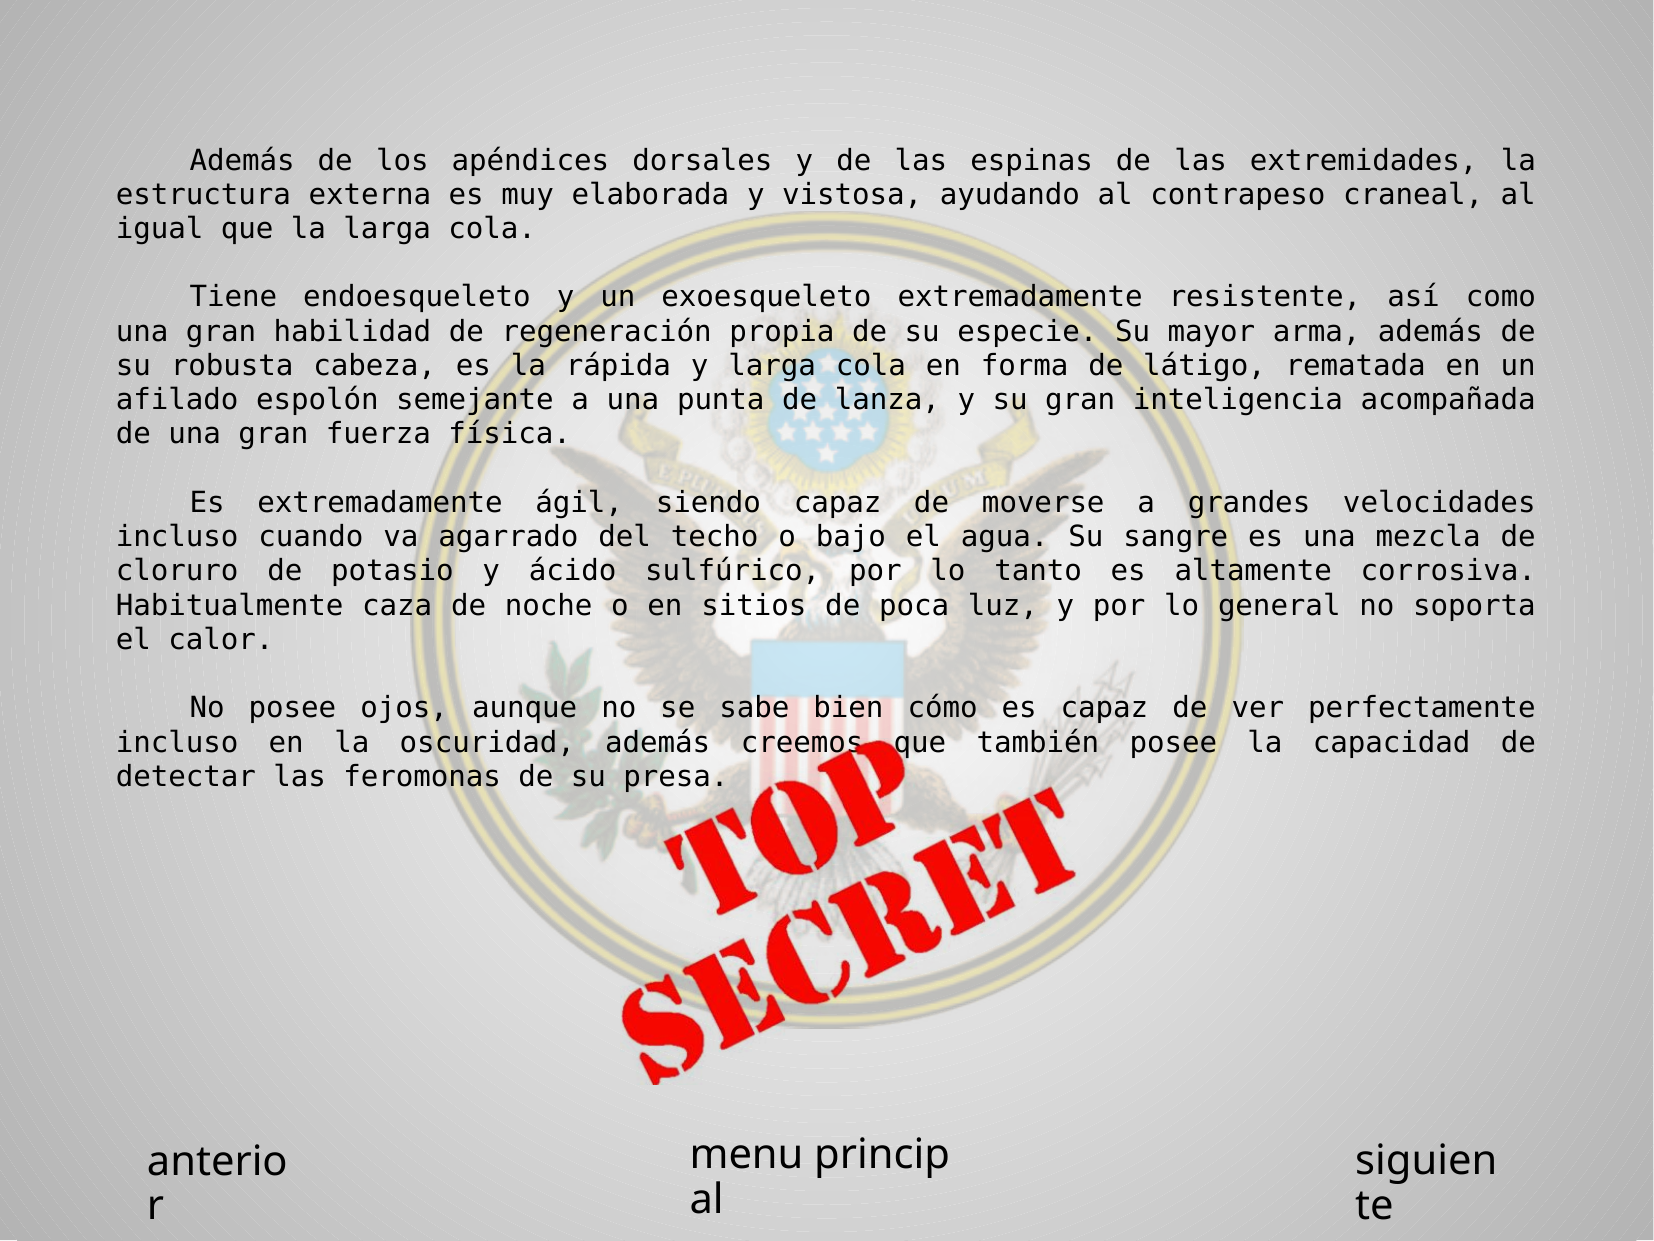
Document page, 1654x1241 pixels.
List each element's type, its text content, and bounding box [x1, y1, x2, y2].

text_box Además de los apéndices dorsales y de las espinas de las extremidades, la estructura externa es muy elaborada y vistosa, ayudando al contrapeso craneal, al igual que la larga cola. Tiene endoesqueleto y un exoesqueleto extremadamente resistente, así como una gran habilidad de regeneración propia de su especie. Su mayor arma, además de su robusta cabeza, es la rápida y larga cola en forma de látigo, rematada en un afilado espolón semejante a una punta de lanza, y su gran inteligencia acompañada de una gran fuerza física. Es extremadamente ágil, siendo capaz de moverse a grandes velocidades incluso cuando va agarrado del techo o bajo el agua. Su sangre es una mezcla de cloruro de potasio y ácido sulfúrico, por lo tanto es altamente corrosiva. Habitualmente caza de noche o en sitios de poca luz, y por lo general no soporta el calor. No posee ojos, aunque no se sabe bien cómo es capaz de ver perfectamente incluso en la oscuridad, además creemos que también posee la capacidad de detectar las feromonas de su presa. [100, 101, 1551, 801]
text_box anterior [132, 1122, 303, 1181]
text_box menu principal [674, 1116, 974, 1187]
picture [410, 738, 1244, 1085]
text_box siguiente [1340, 1122, 1522, 1182]
